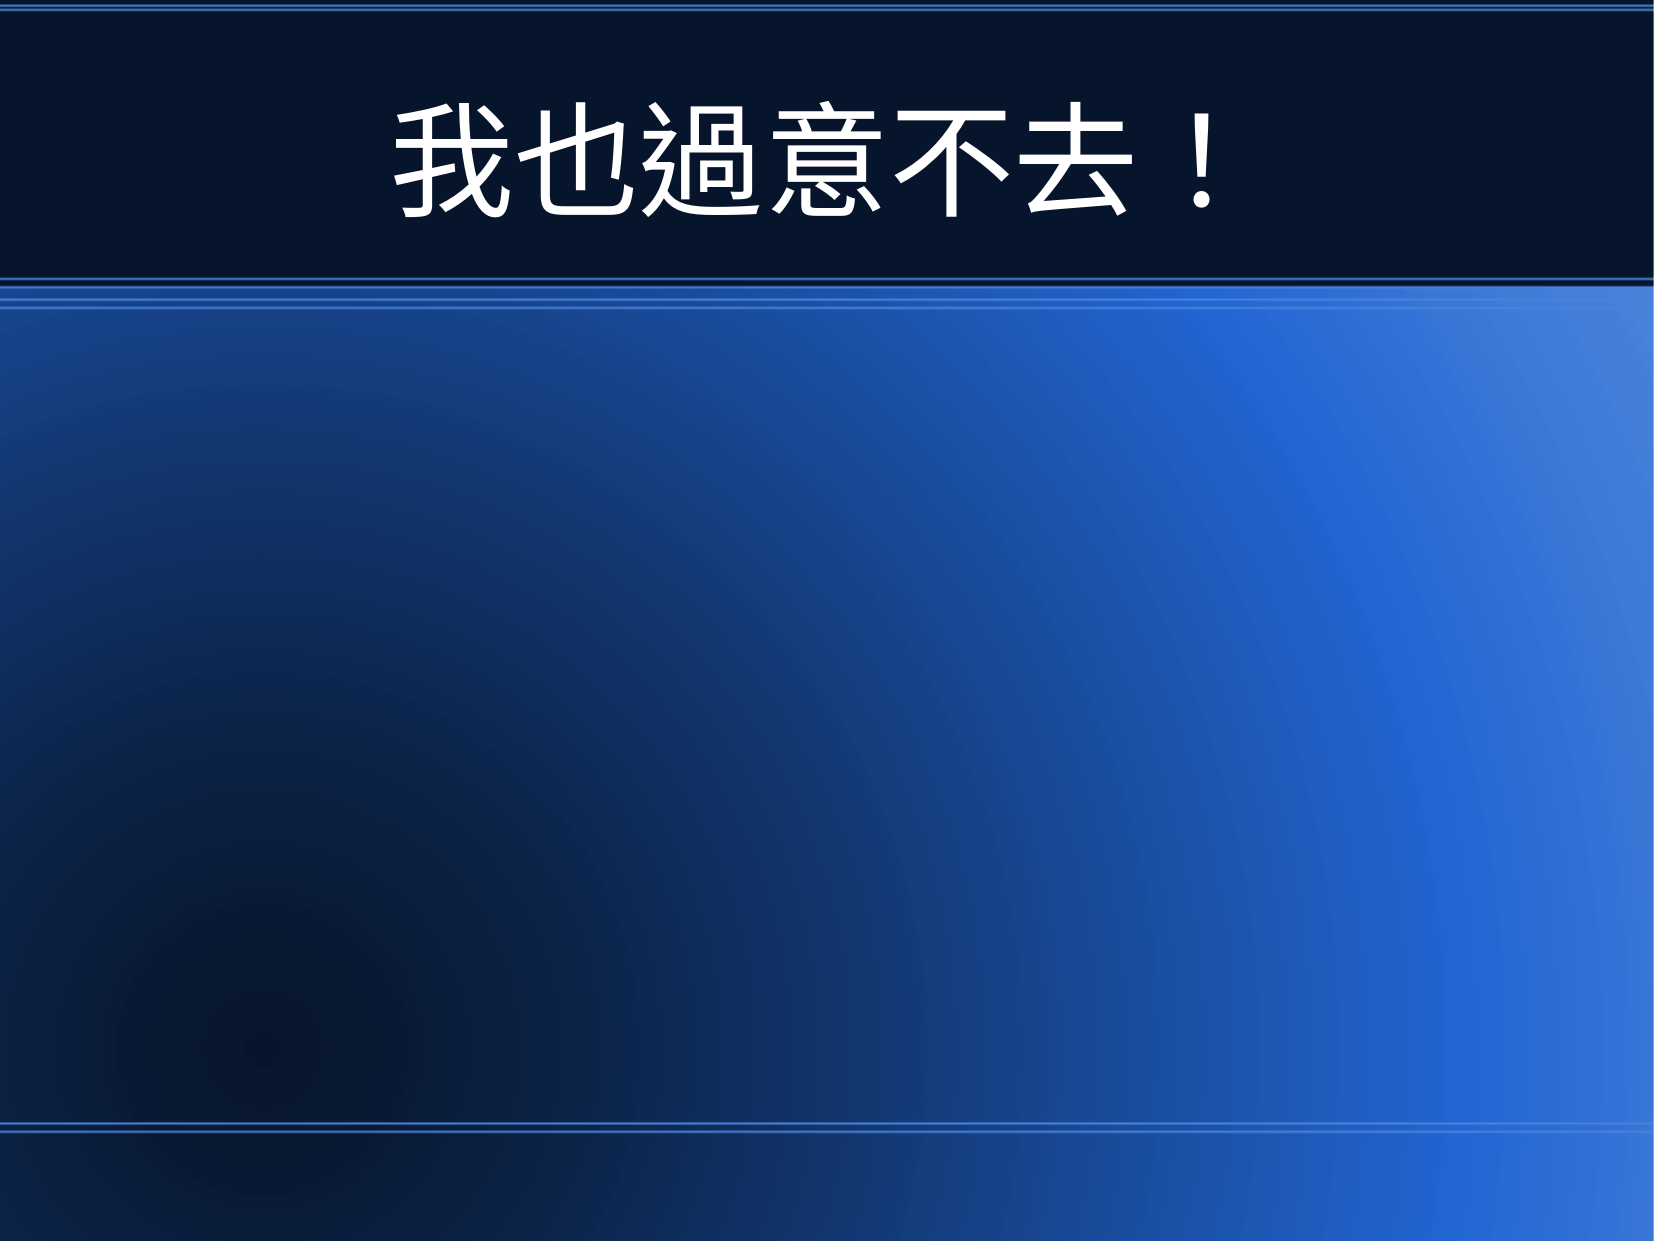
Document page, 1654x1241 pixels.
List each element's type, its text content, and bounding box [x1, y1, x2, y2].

picture [0, 0, 1654, 1241]
title 我也過意不去！ [82, 49, 1571, 257]
